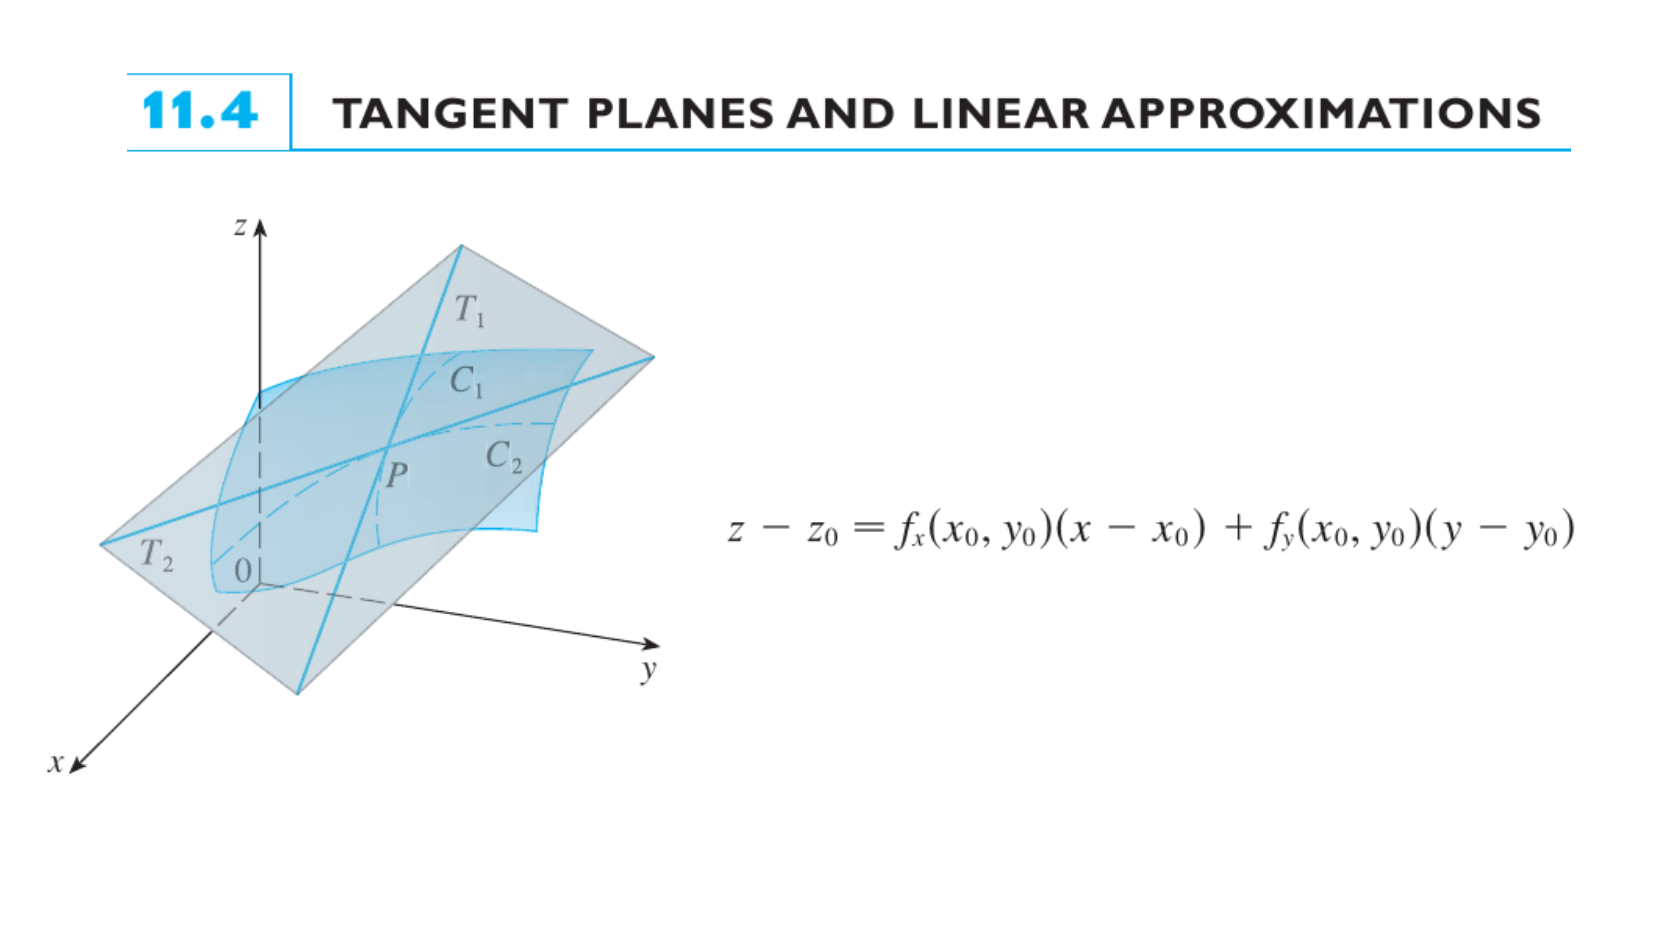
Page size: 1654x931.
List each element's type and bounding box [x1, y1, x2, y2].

picture [29, 204, 674, 780]
picture [700, 496, 1607, 582]
picture [127, 47, 1571, 181]
